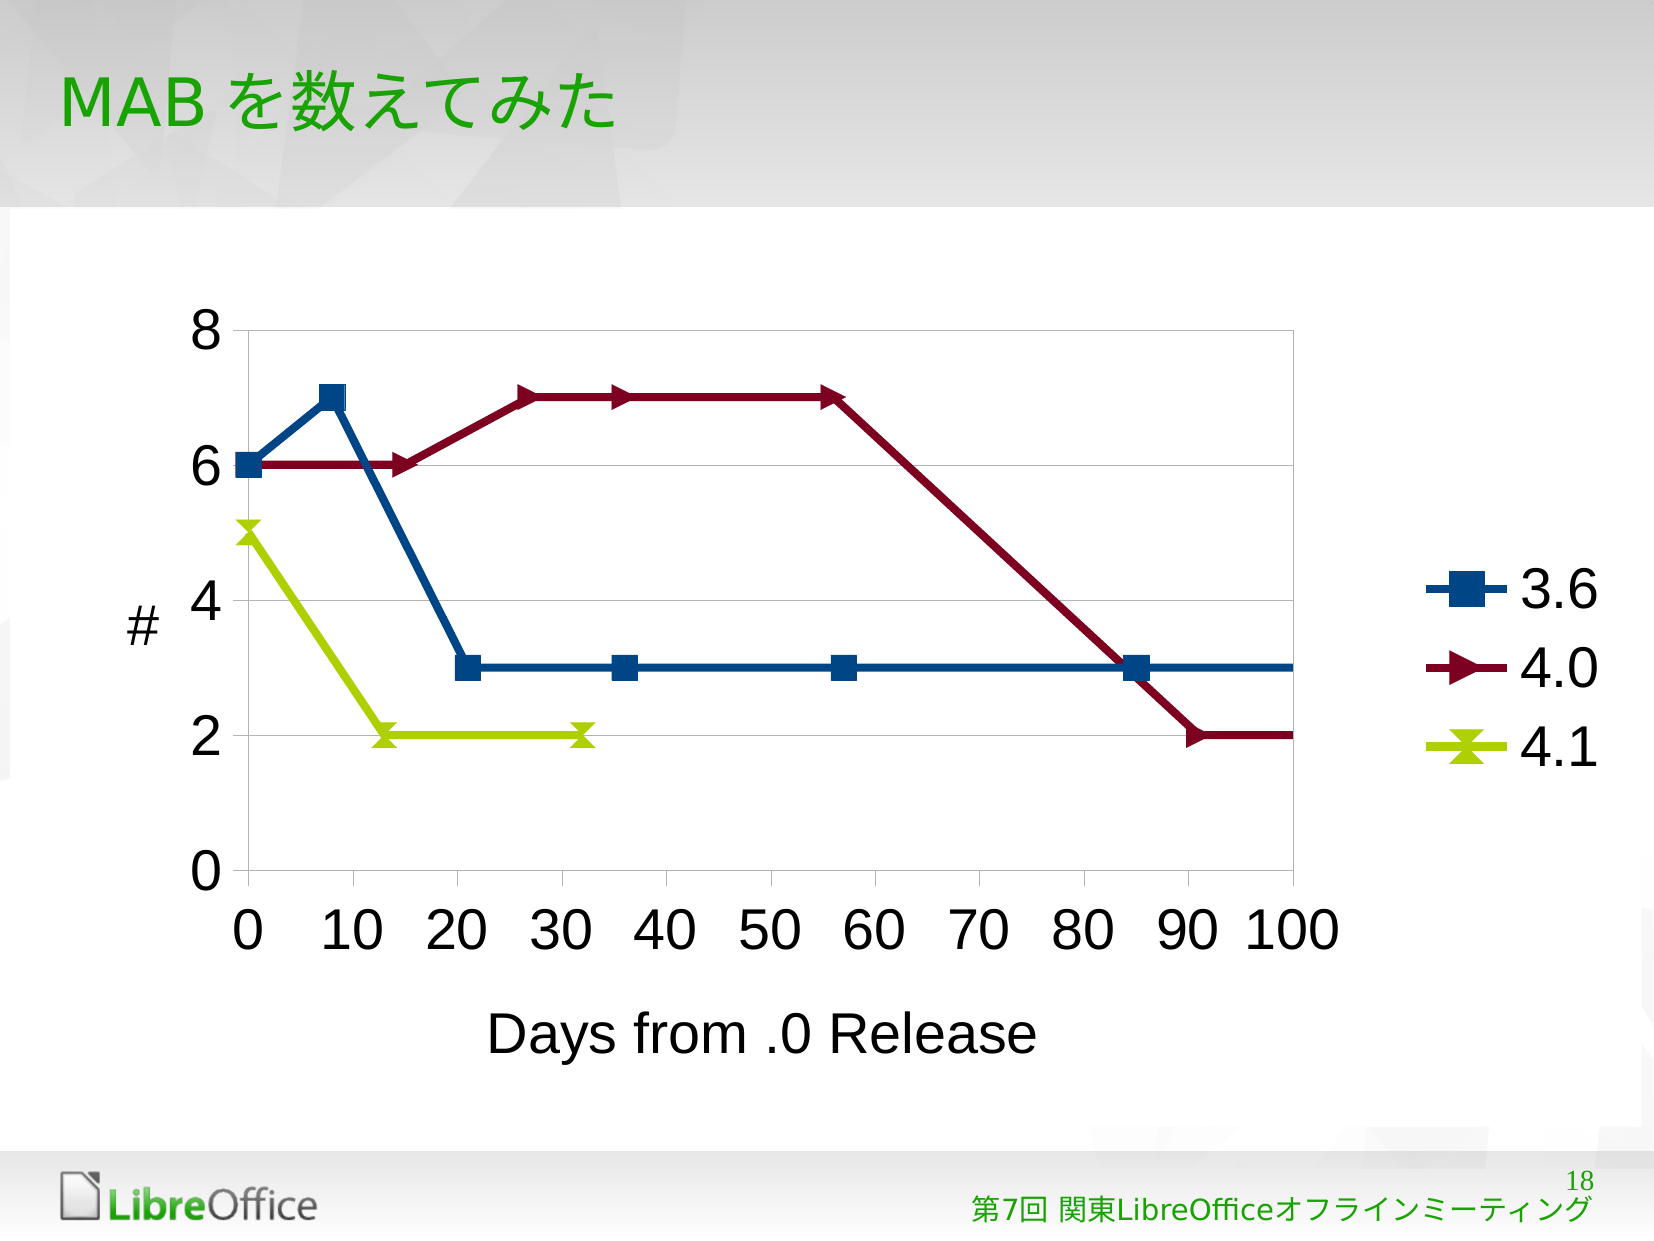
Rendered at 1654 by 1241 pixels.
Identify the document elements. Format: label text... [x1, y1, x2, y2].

picture [41, 1152, 337, 1240]
picture [0, 0, 1654, 1169]
title MABを数えてみた [59, 29, 1595, 178]
